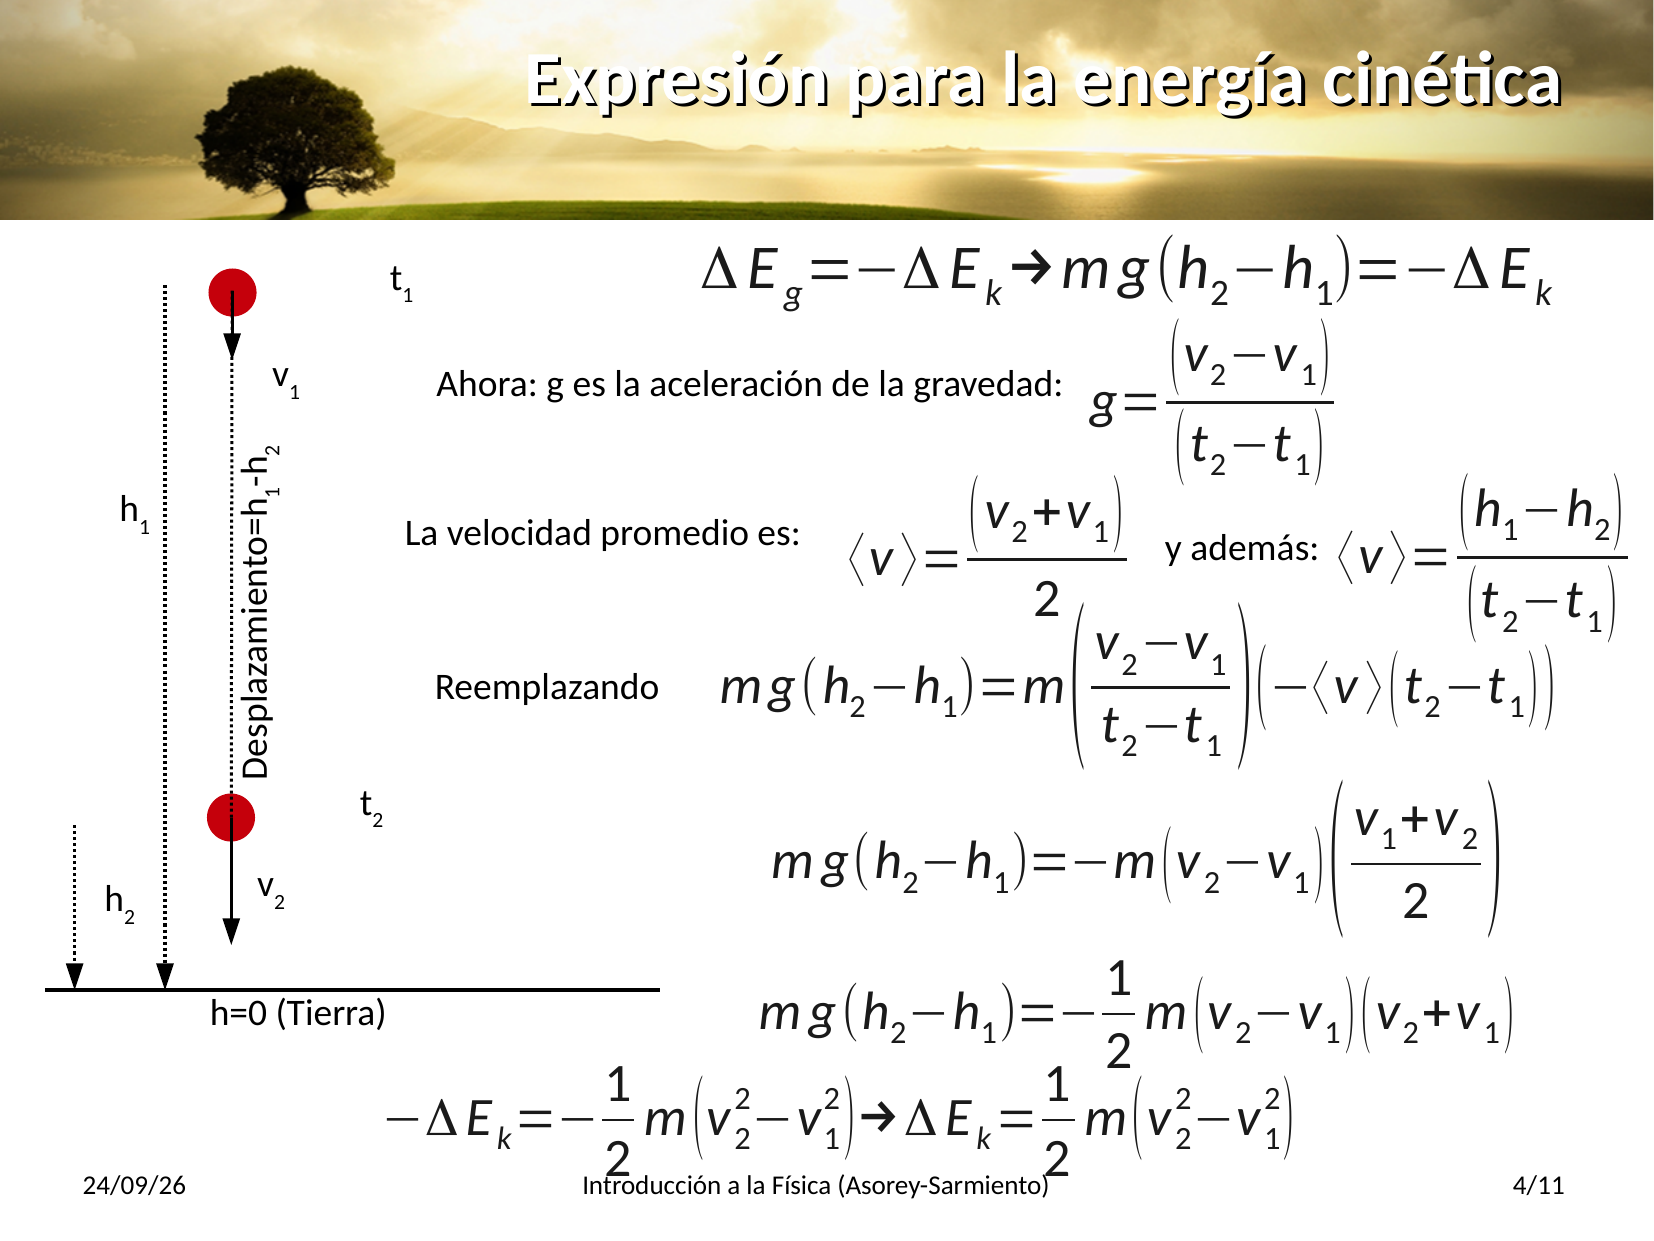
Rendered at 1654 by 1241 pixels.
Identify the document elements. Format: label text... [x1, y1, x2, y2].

text_box [210, 270, 256, 315]
title Expresión para la energía cinética [75, 19, 1564, 151]
text_box t2 [345, 780, 399, 849]
chart [375, 228, 1636, 1191]
text_box y además: [1150, 524, 1330, 586]
text_box t1 [375, 255, 429, 324]
text_box v2 [242, 861, 301, 931]
text_box h=0 (Tierra) [195, 989, 403, 1051]
text_box v1 [257, 351, 316, 421]
text_box Desplazamiento=h1-h2 [231, 428, 300, 796]
text_box Reemplazando [420, 663, 676, 725]
text_box h1 [104, 486, 166, 556]
text_box [208, 795, 254, 840]
text_box h2 [89, 876, 151, 946]
text_box Ahora: g es la aceleración de la gravedad: [421, 360, 1081, 422]
picture [0, 0, 1654, 220]
text_box La velocidad promedio es: [390, 509, 826, 571]
